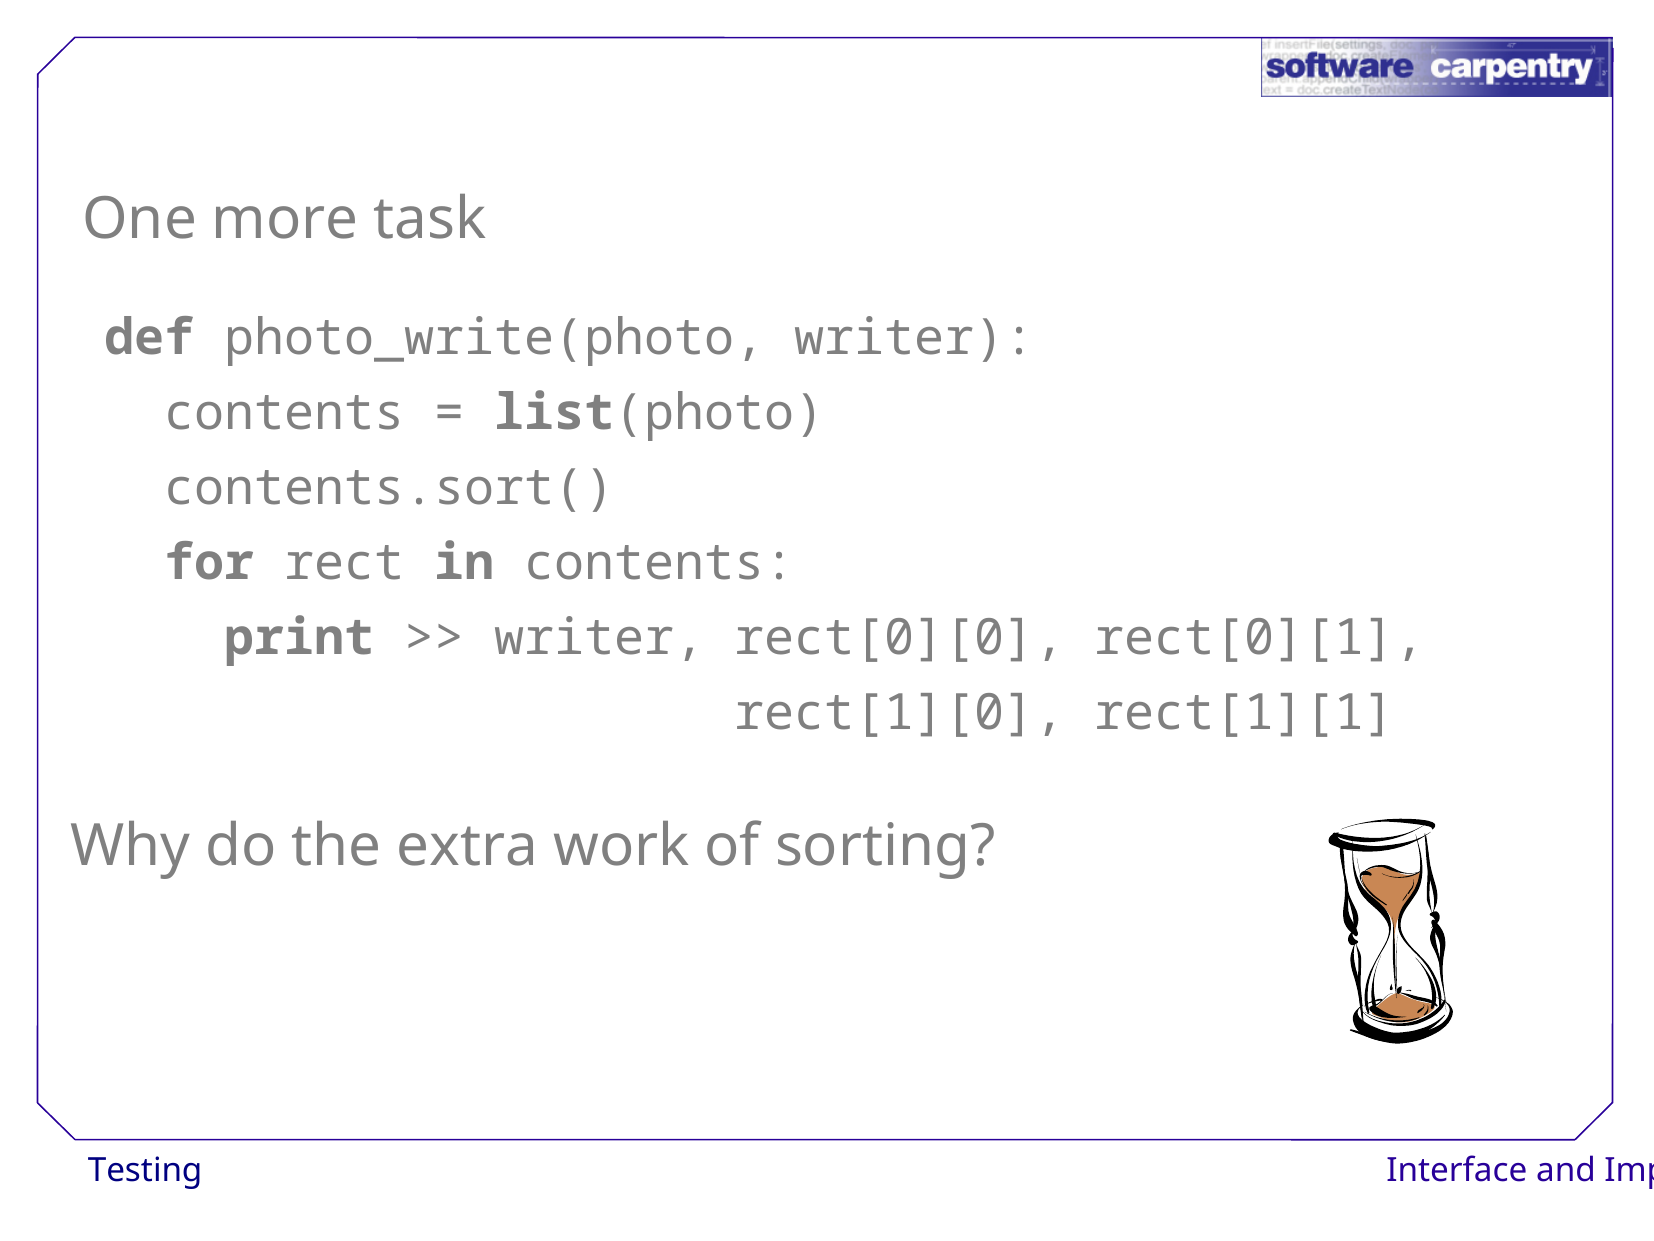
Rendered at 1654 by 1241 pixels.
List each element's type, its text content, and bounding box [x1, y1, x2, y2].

picture [1261, 39, 1613, 97]
text_box Why do the extra work of sorting? [55, 764, 1161, 885]
text_box def photo_write(photo, writer): contents = list(photo) contents.sort() for rect in contents: print >> writer, rect[0][0], rect[0][1], rect[1][0], rect[1][1] [89, 282, 1440, 762]
picture [1327, 818, 1457, 1047]
text_box One more task [67, 138, 652, 259]
